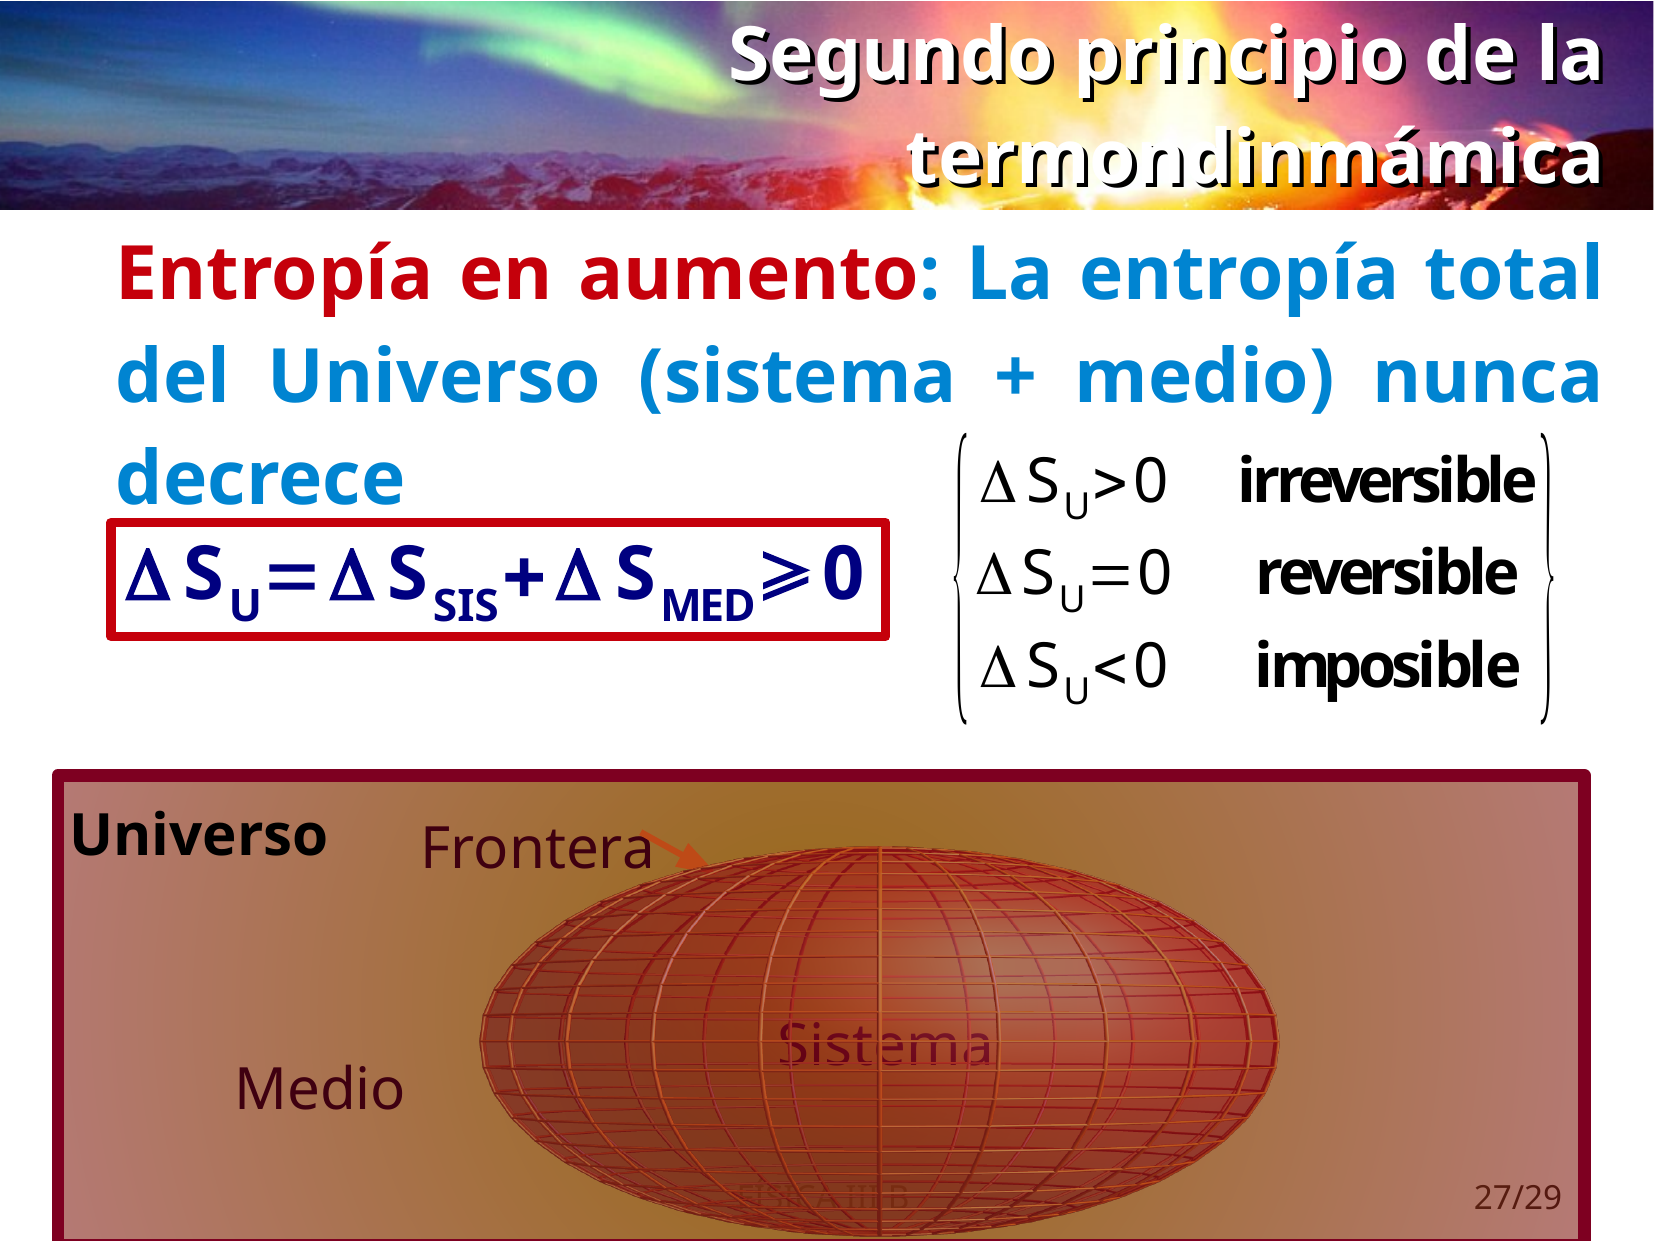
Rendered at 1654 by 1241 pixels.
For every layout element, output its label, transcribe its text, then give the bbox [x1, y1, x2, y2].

list Entropía en aumento: La entropía total del Universo (sistema + medio) nunca decrece [45, 219, 1606, 649]
chart [115, 527, 881, 632]
chart [943, 429, 1569, 727]
text_box Universo [54, 786, 308, 873]
text_box [53, 774, 1585, 1241]
picture [0, 1, 1654, 210]
title Segundo principio de la termondinmámica [45, 15, 1606, 191]
